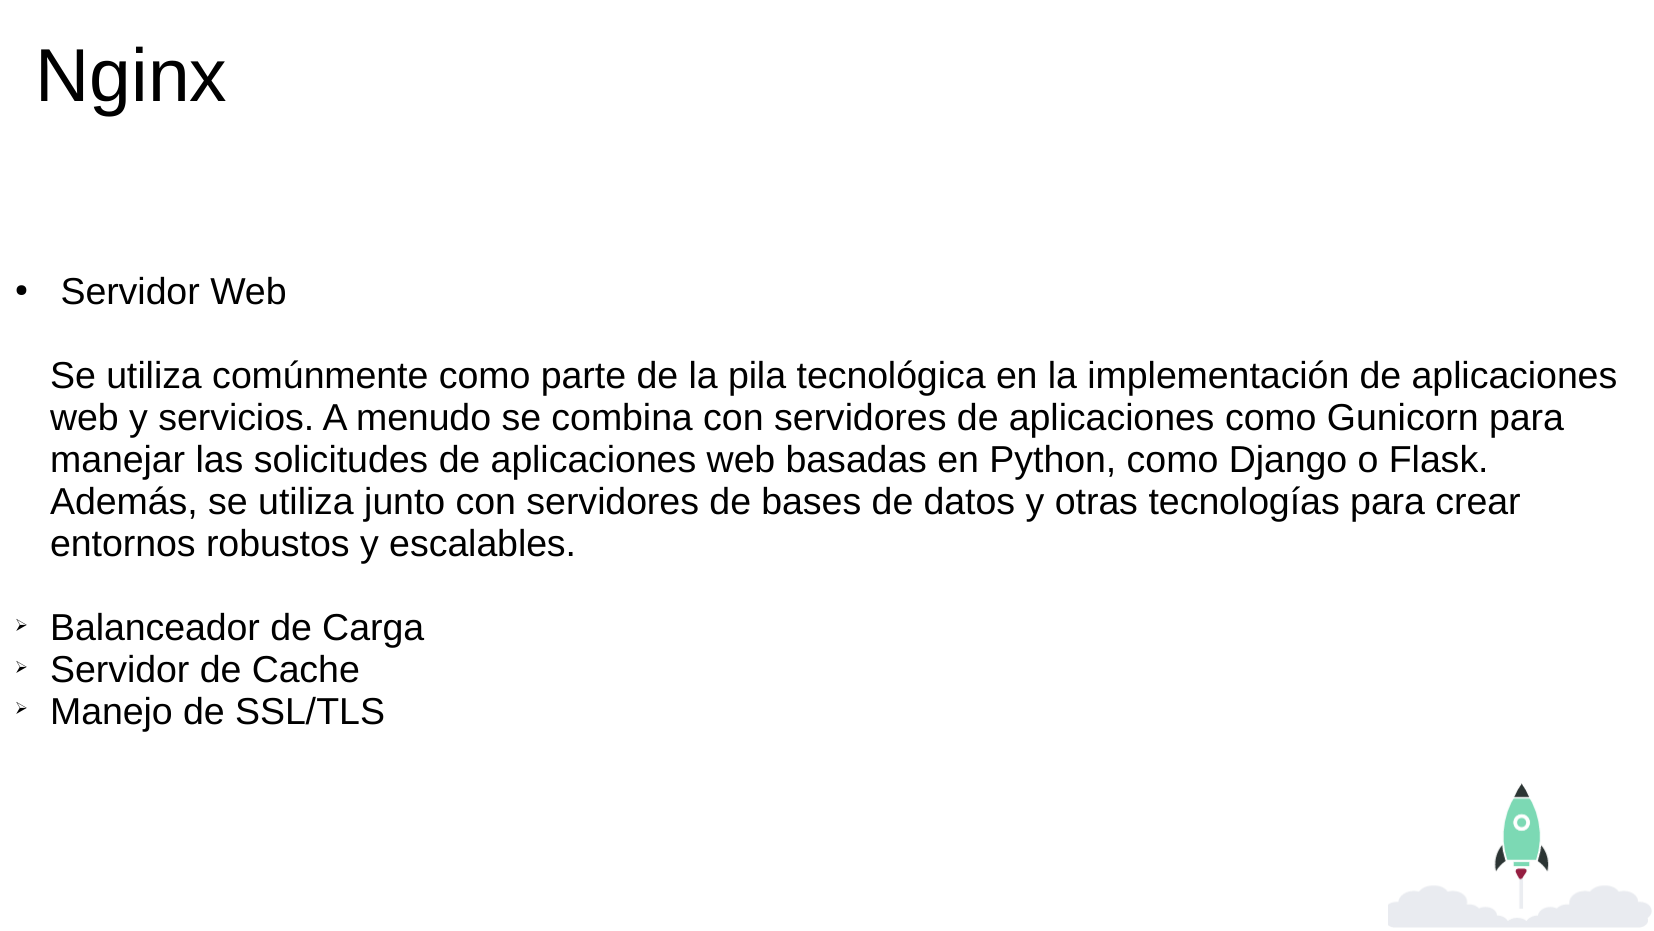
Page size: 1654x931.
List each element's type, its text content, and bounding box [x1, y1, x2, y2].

text_box Nginx [0, 0, 1654, 151]
picture [1387, 844, 1654, 931]
text_box Servidor Web Se utiliza comúnmente como parte de la pila tecnológica en la implementación de aplicaciones web y servicios. A menudo se combina con servidores de aplicaciones como Gunicorn para manejar las solicitudes de aplicaciones web basadas en Python, como Django o Flask. Además, se utiliza junto con servidores de bases de datos y otras tecnologías para crear entornos robustos y escalables. Balanceador de Carga Servidor de Cache Manejo de SSL/TLS [0, 159, 1654, 844]
